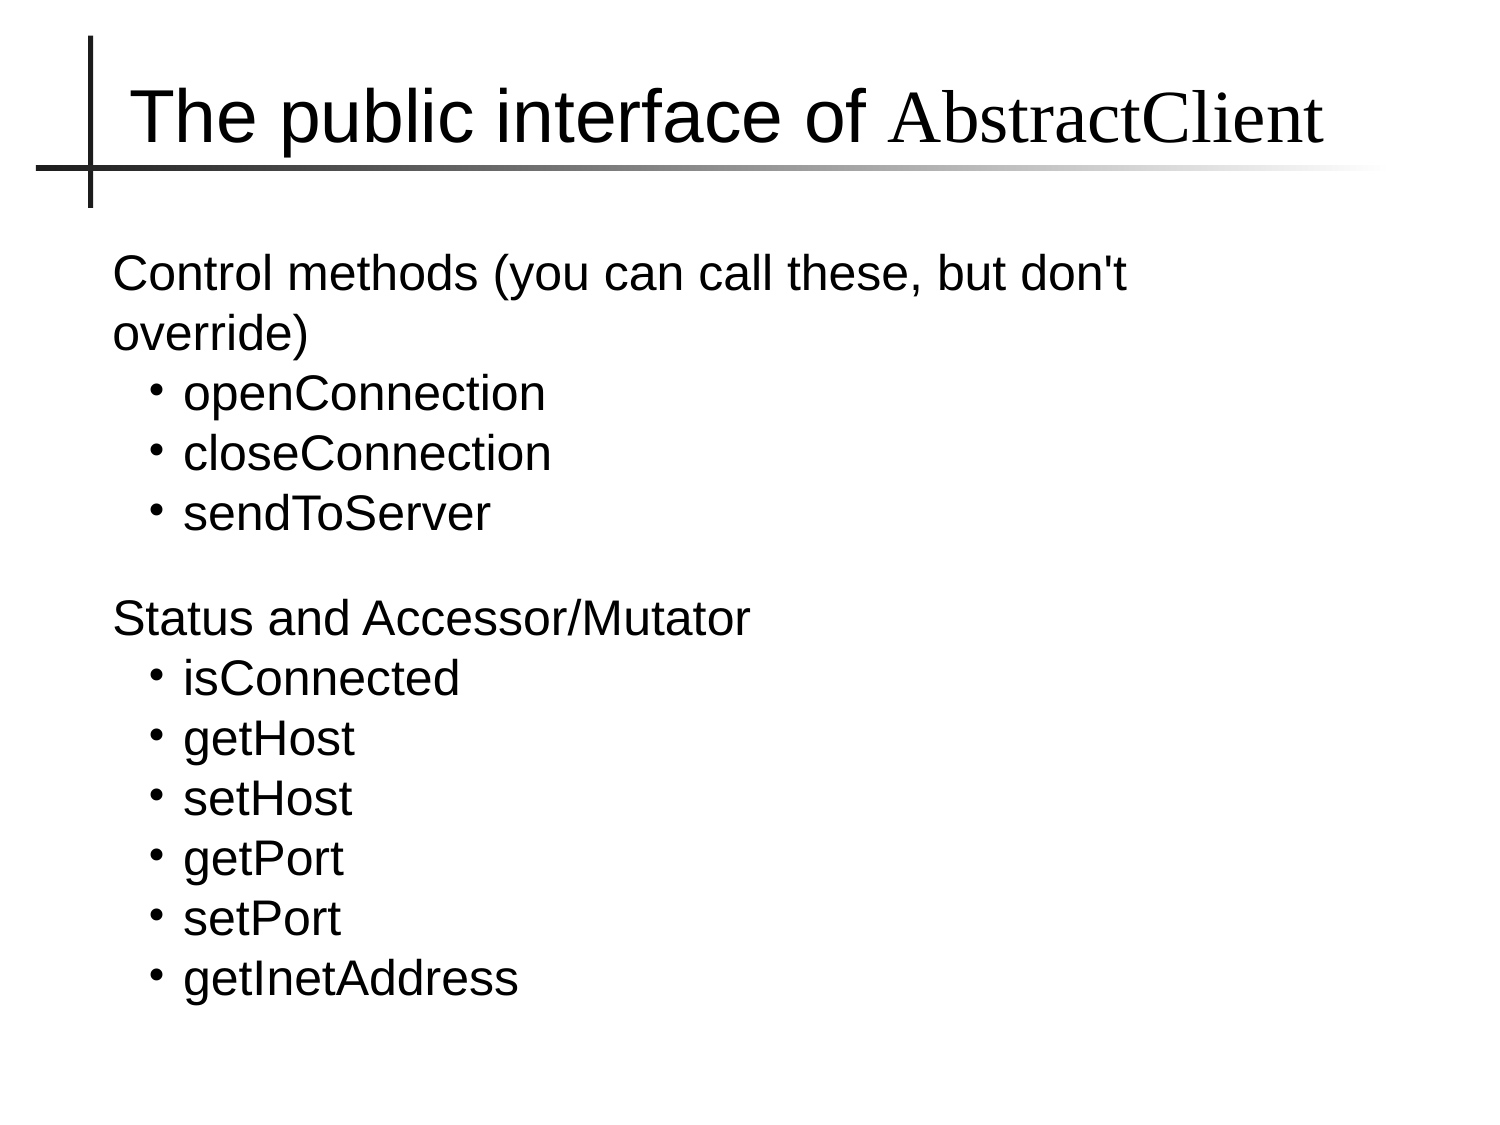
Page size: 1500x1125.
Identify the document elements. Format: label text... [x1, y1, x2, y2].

text_box The public interface of AbstractClient [62, 37, 1413, 188]
text_box Control methods (you can call these, but don't override) openConnection closeConnection sendToServer Status and Accessor/Mutator isConnected getHost setHost getPort setPort getInetAddress [97, 232, 1335, 1020]
